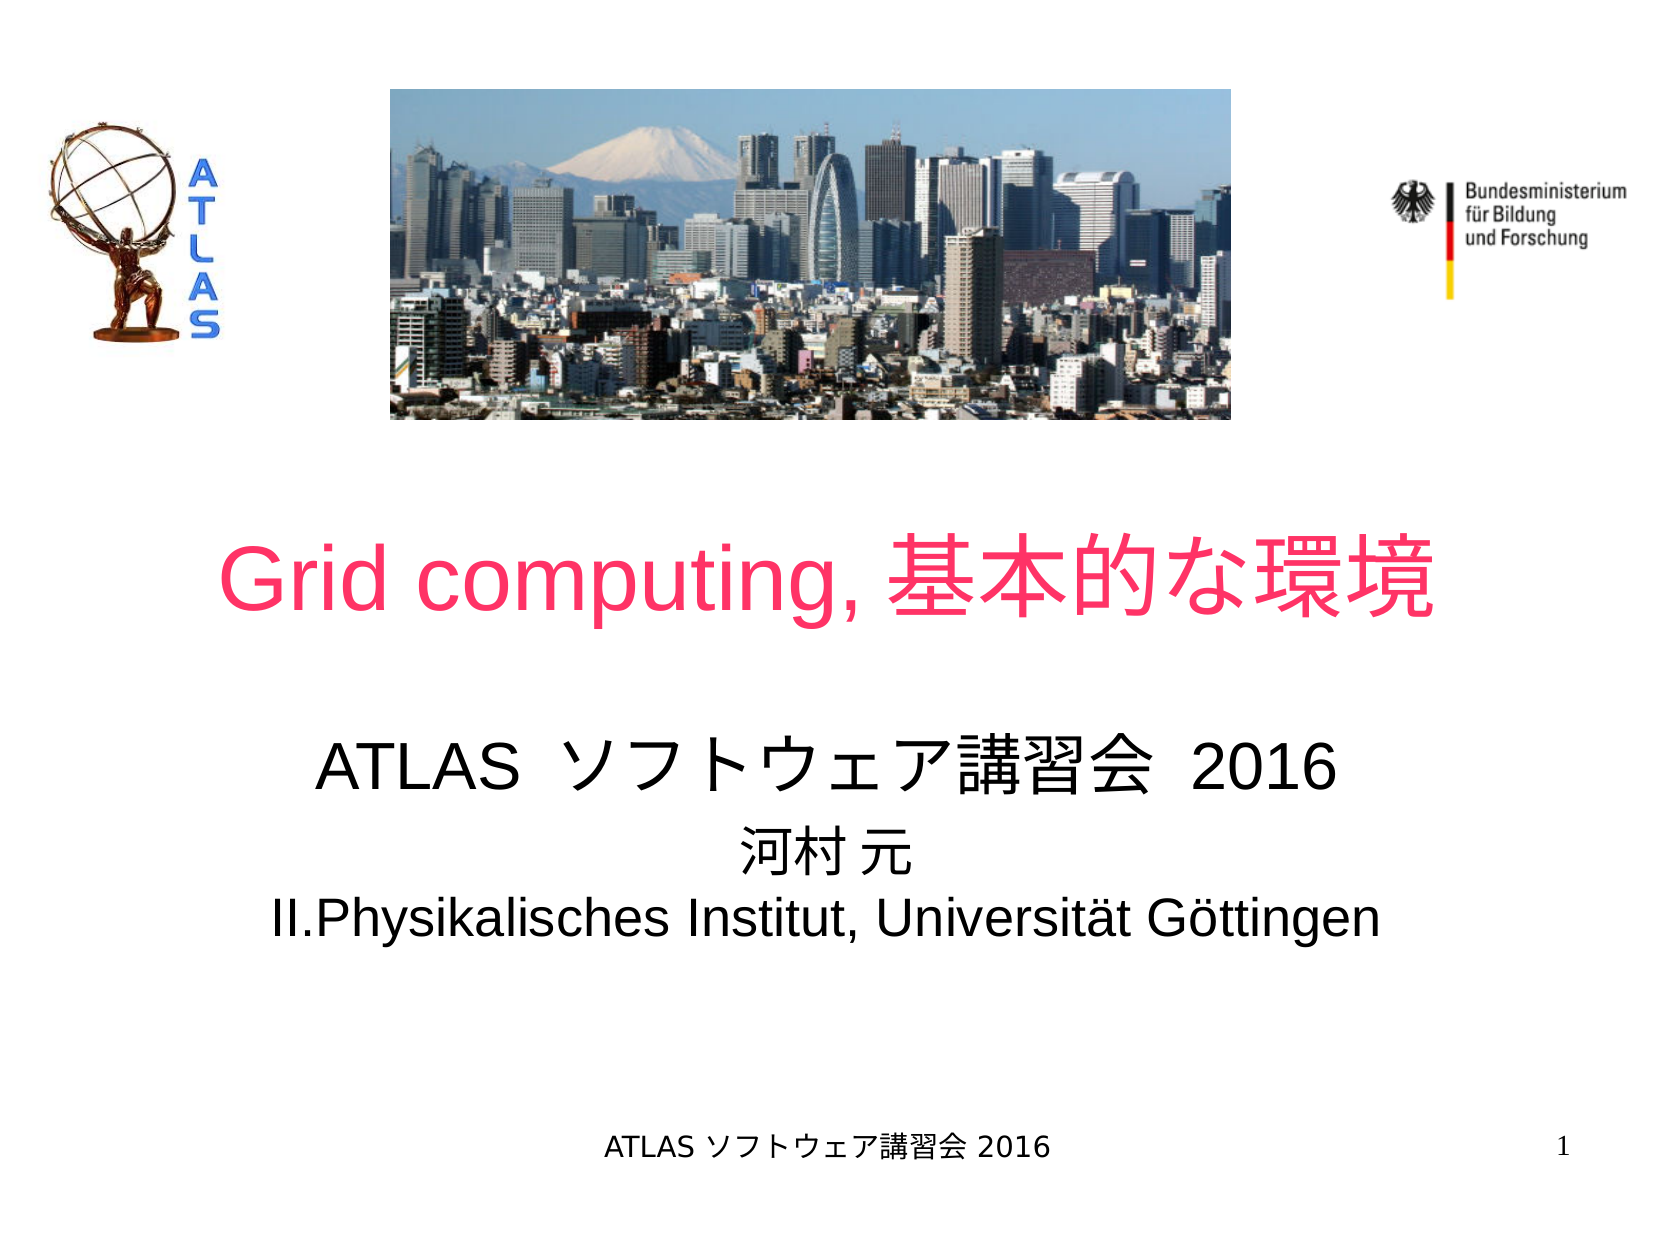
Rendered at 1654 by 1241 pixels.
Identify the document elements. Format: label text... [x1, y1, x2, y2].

picture [390, 89, 1231, 421]
picture [22, 104, 238, 364]
subtitle Grid computing,基本的な環境 ATLAS ソフトウェア講習会 2016 河村 元 II.Physikalisches Institut, Universität Göttingen [82, 330, 1571, 1122]
picture [1387, 174, 1641, 310]
